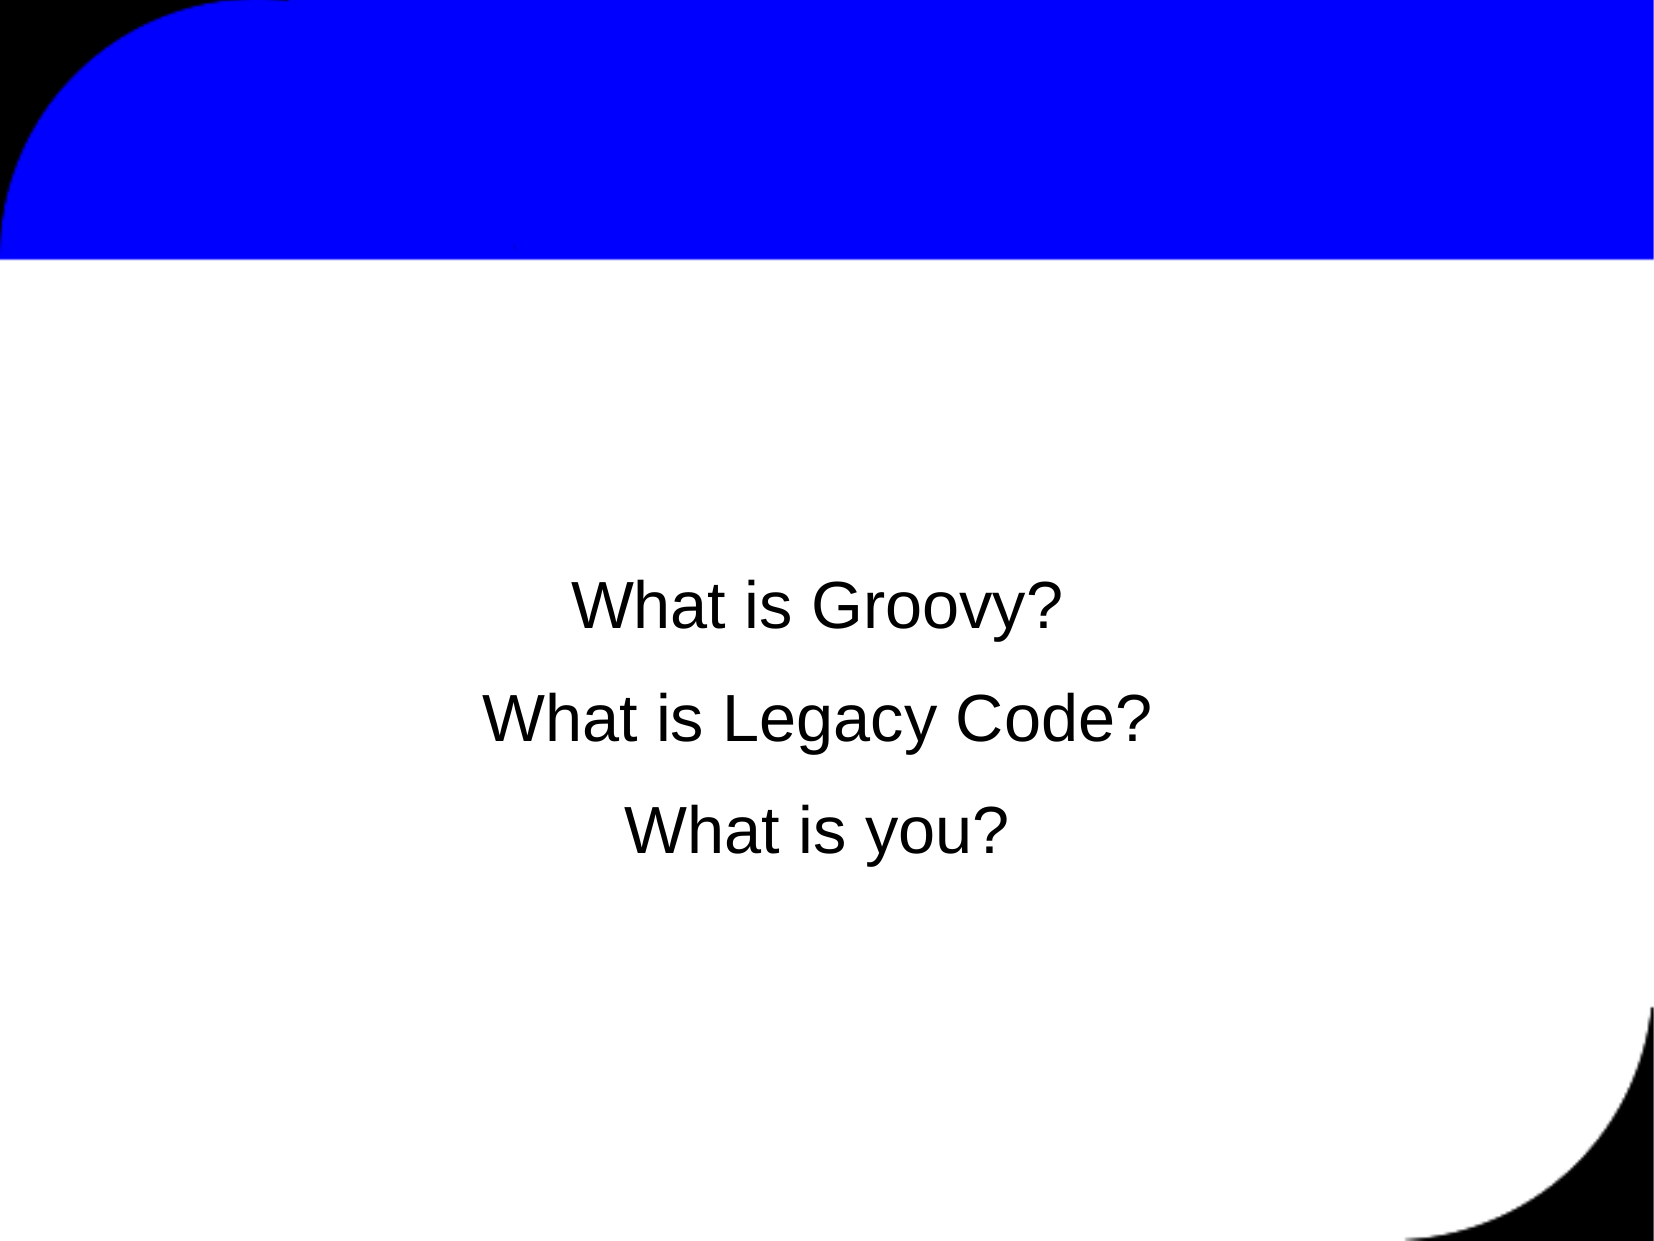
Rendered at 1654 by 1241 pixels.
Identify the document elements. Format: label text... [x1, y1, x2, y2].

picture [0, 0, 1654, 1241]
subtitle What is Groovy? What is Legacy Code? What is you? [82, 297, 1571, 1102]
